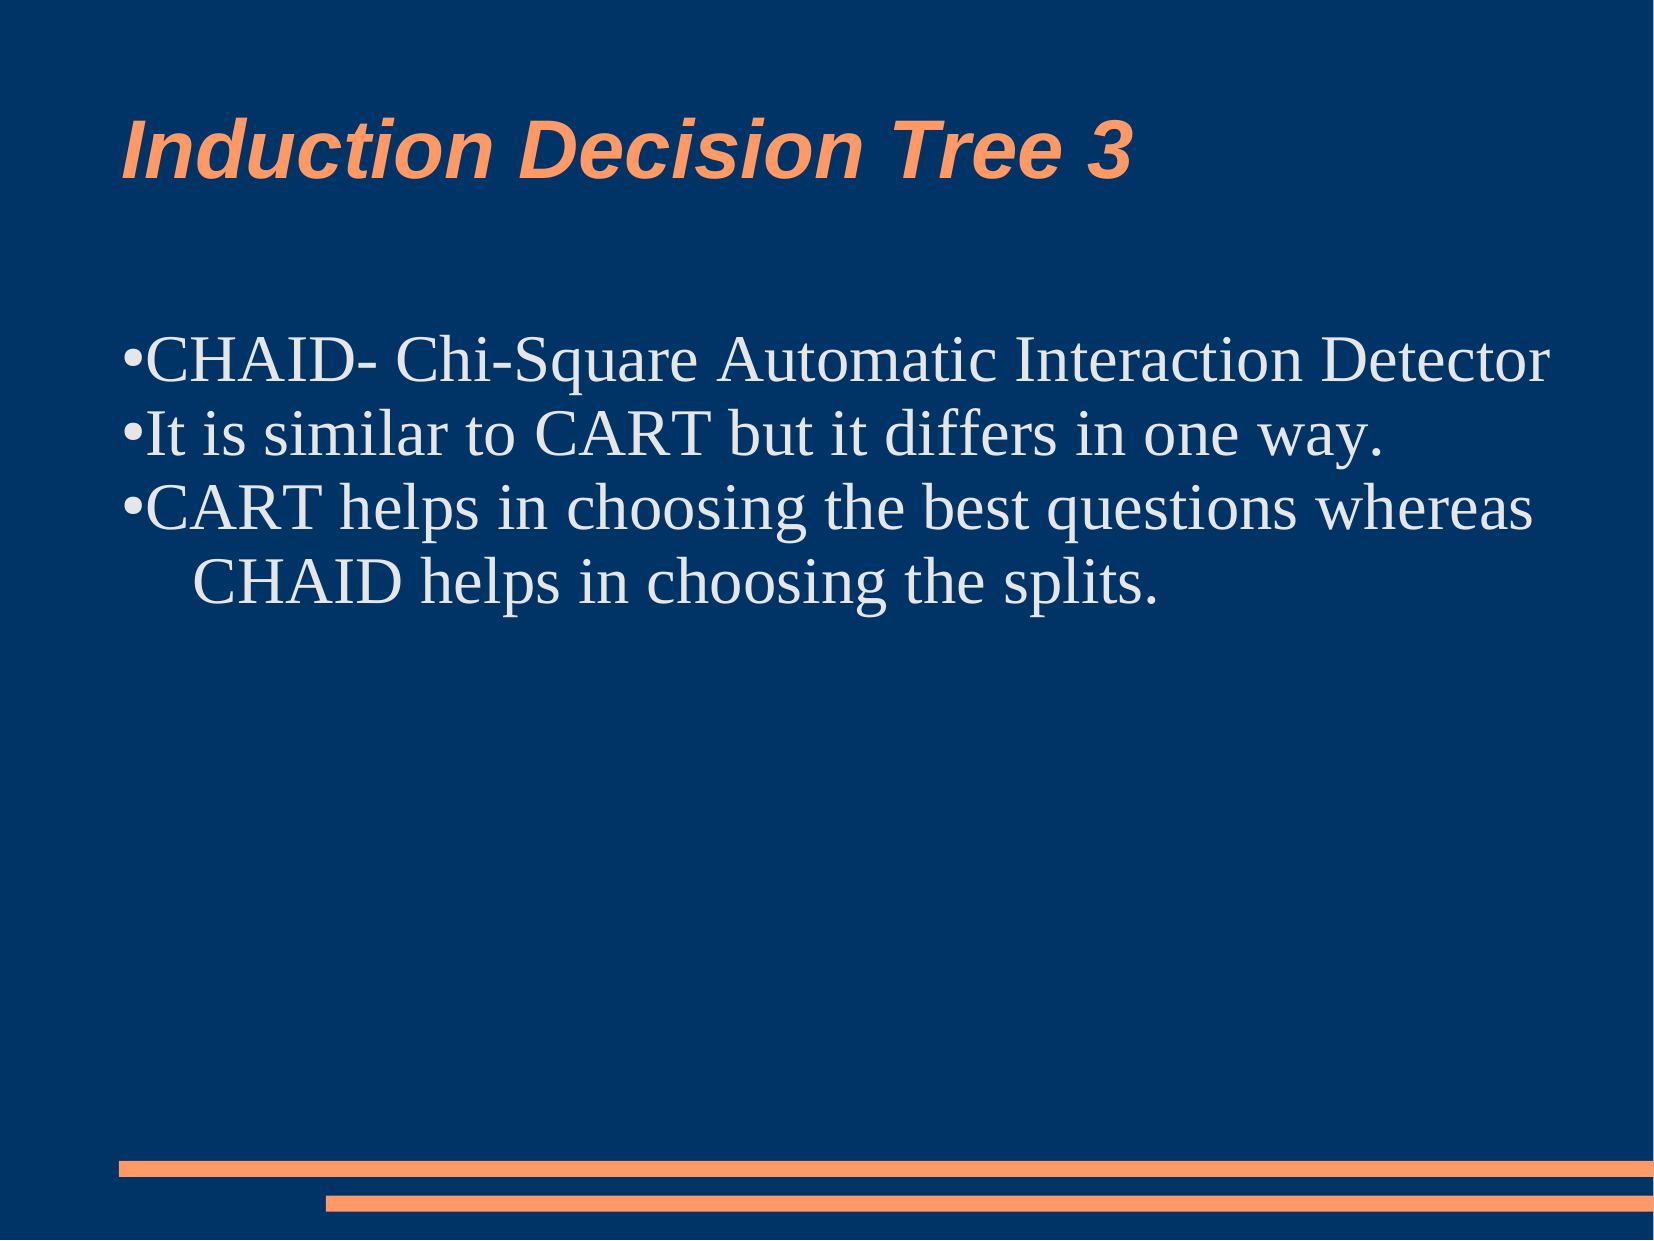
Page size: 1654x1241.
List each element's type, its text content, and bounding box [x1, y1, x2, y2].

list CHAID- Chi-Square Automatic Interaction Detector It is similar to CART but it differs in one way. CART helps in choosing the best questions whereas CHAID helps in choosing the splits. [121, 322, 1561, 1042]
title Induction Decision Tree 3 [121, 46, 1534, 254]
